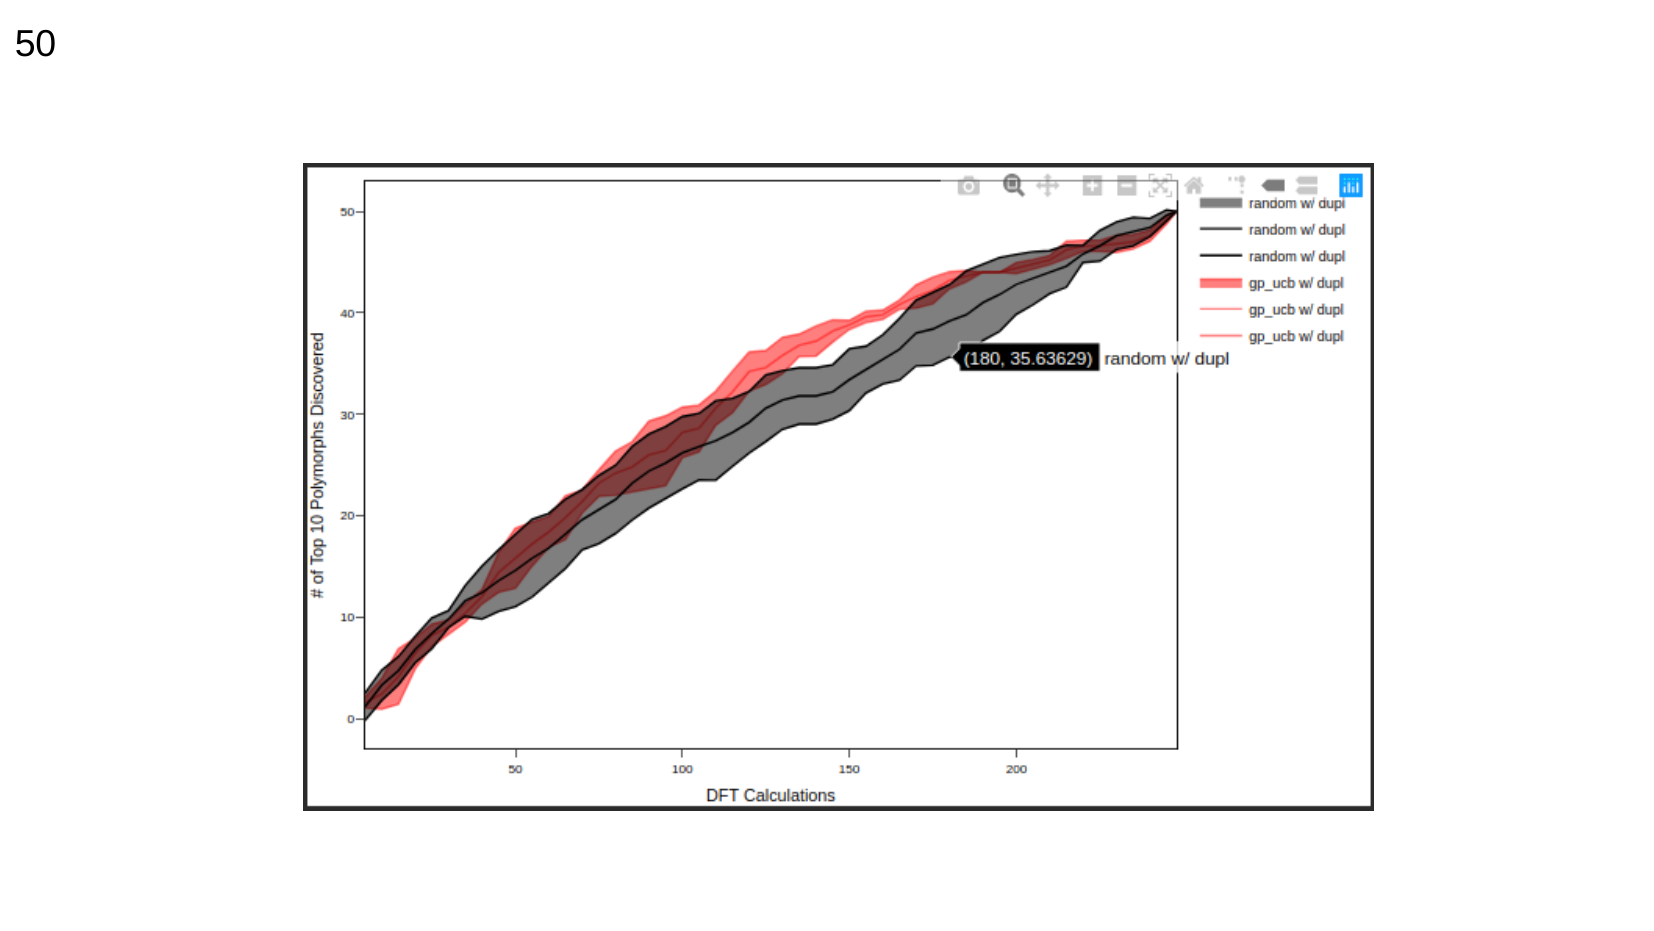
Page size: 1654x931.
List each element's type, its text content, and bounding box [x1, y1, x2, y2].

text_box 50 [0, 15, 766, 72]
picture [303, 163, 1374, 811]
